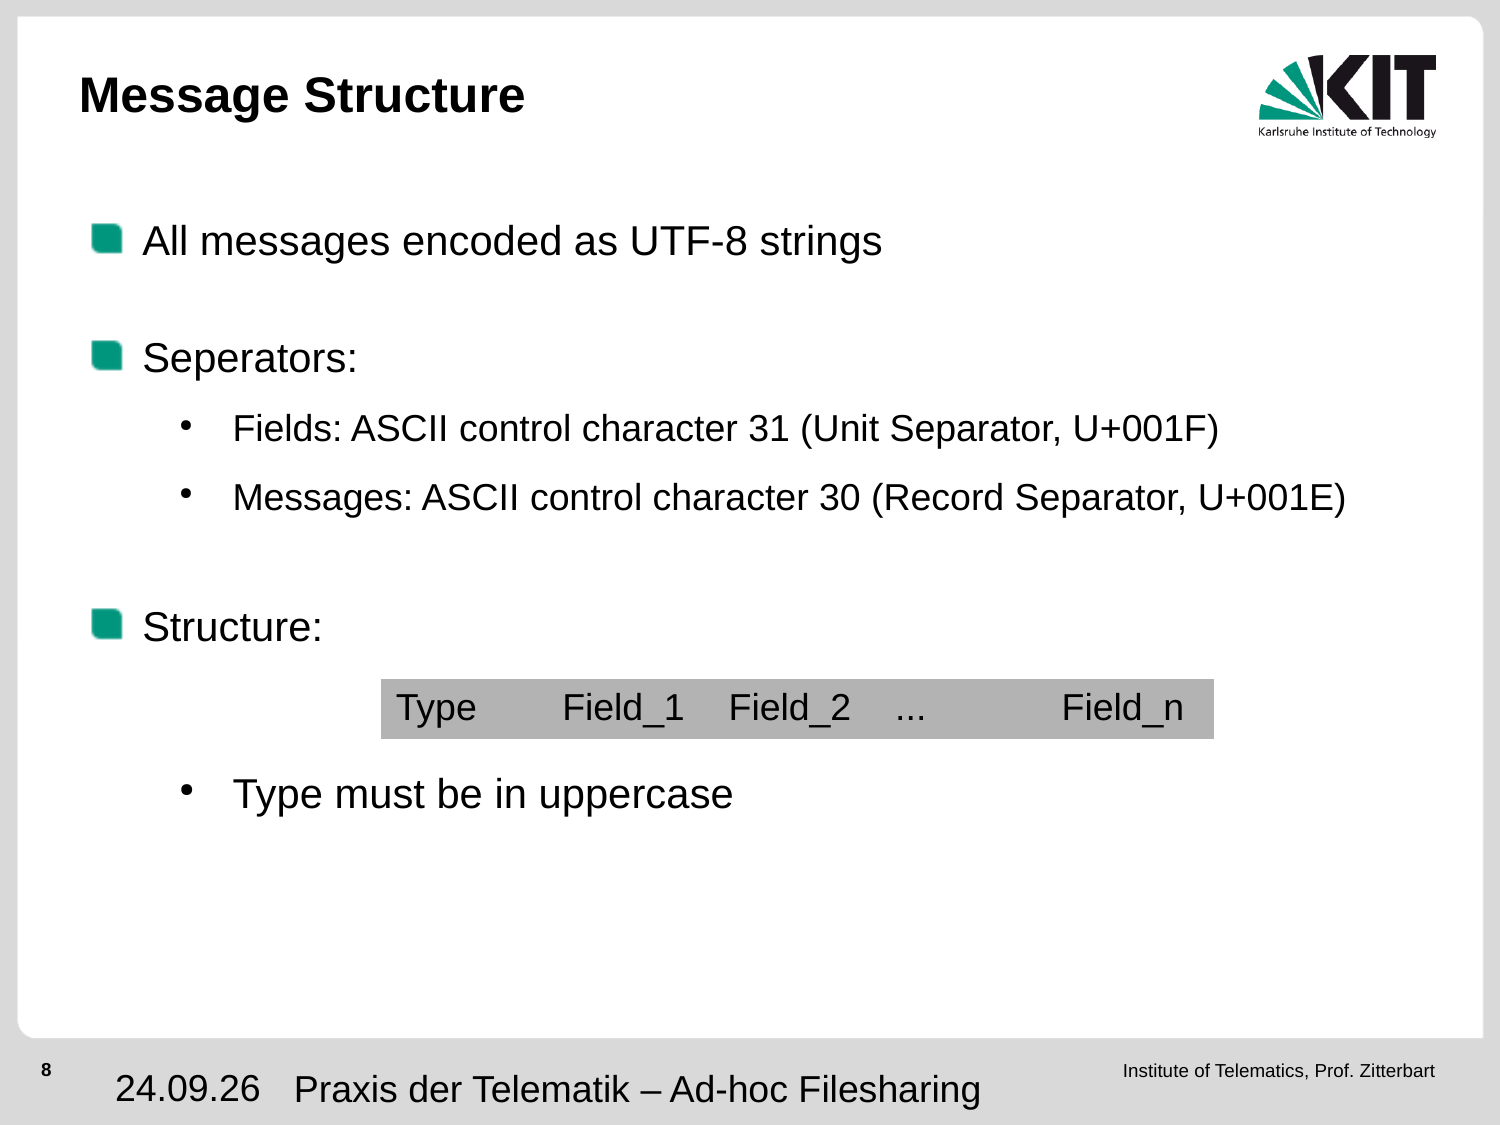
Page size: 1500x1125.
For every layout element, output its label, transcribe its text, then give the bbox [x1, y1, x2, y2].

title Message Structure [64, 54, 1198, 147]
slide_number 11.12.12 [100, 1057, 296, 1117]
footer Praxis der Telematik – Ad-hoc Filesharing [296, 1057, 1034, 1117]
list All messages encoded as UTF-8 strings Seperators: Fields: ASCII control character 31 (Unit Separator, U+001F) Messages: ASCII control character 30 (Record Separator, U+001E) Structure: Type must be in uppercase [76, 206, 1447, 1010]
picture [0, 0, 1500, 1125]
